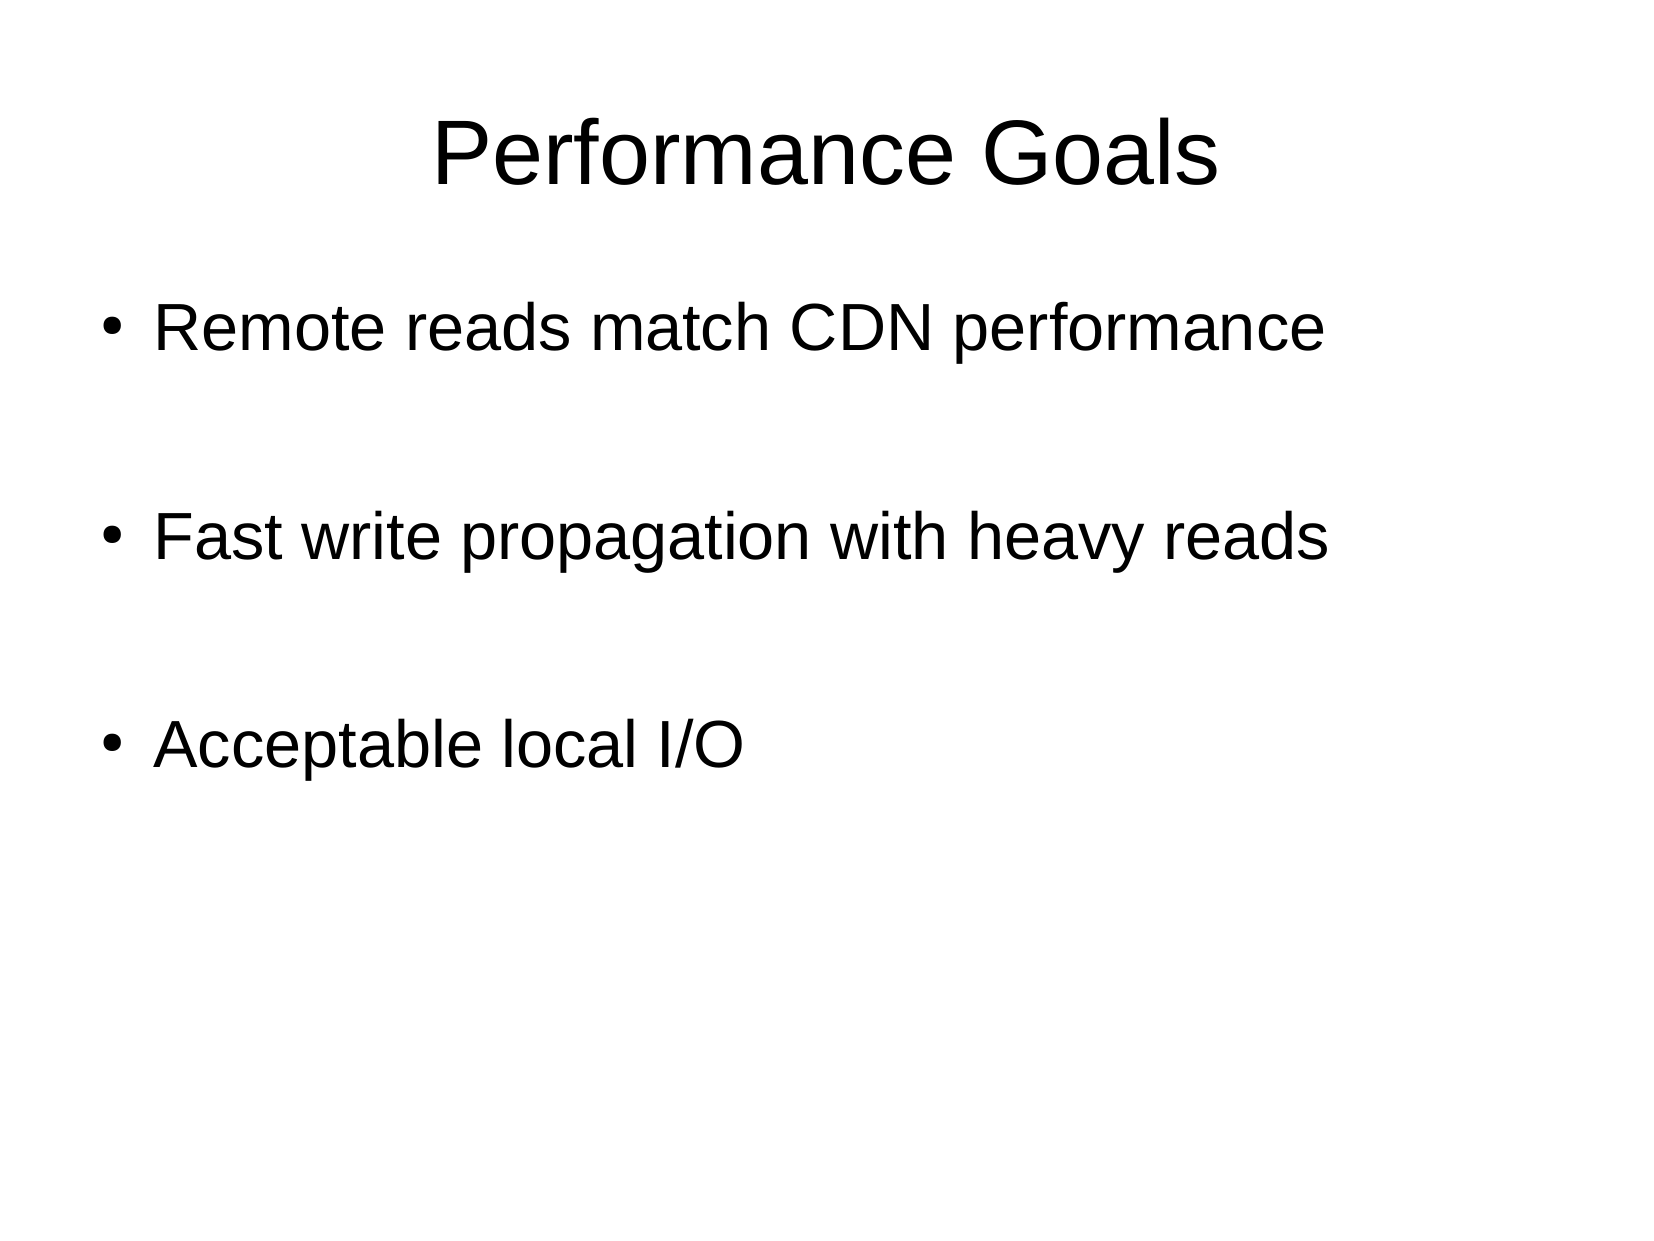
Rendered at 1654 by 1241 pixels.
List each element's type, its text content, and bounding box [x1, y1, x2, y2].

list Remote reads match CDN performance Fast write propagation with heavy reads Acceptable local I/O [82, 290, 1571, 1109]
title Performance Goals [82, 49, 1571, 257]
